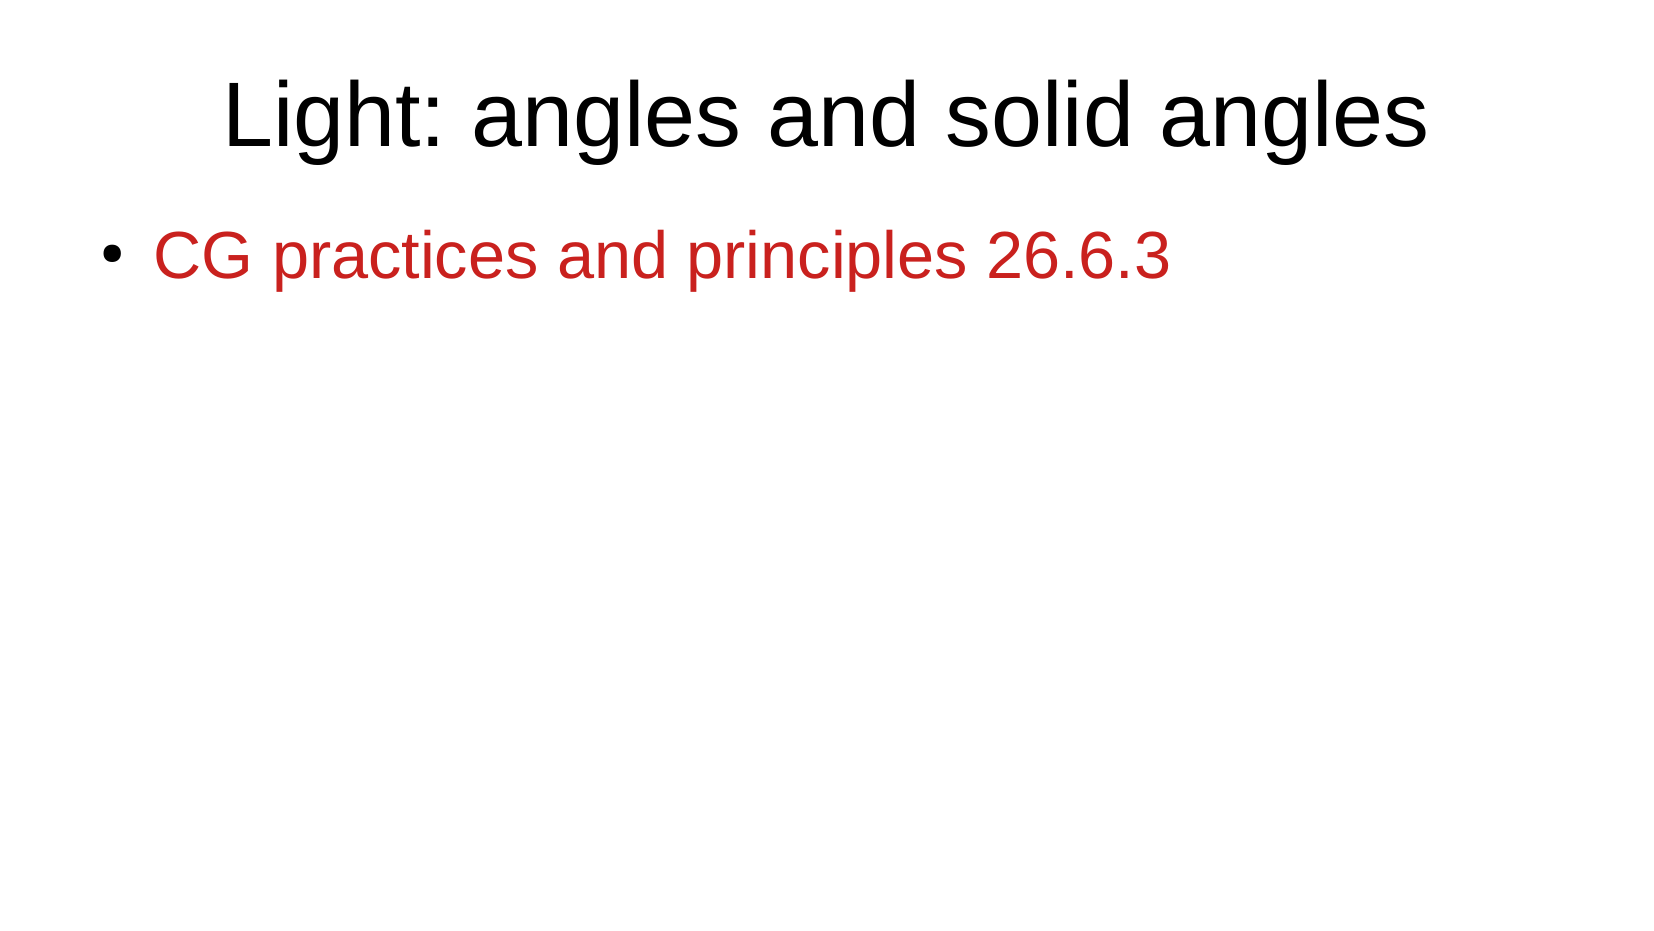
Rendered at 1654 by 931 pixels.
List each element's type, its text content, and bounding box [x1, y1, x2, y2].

list CG practices and principles 26.6.3 [82, 217, 1571, 758]
title Light: angles and solid angles [82, 37, 1571, 193]
